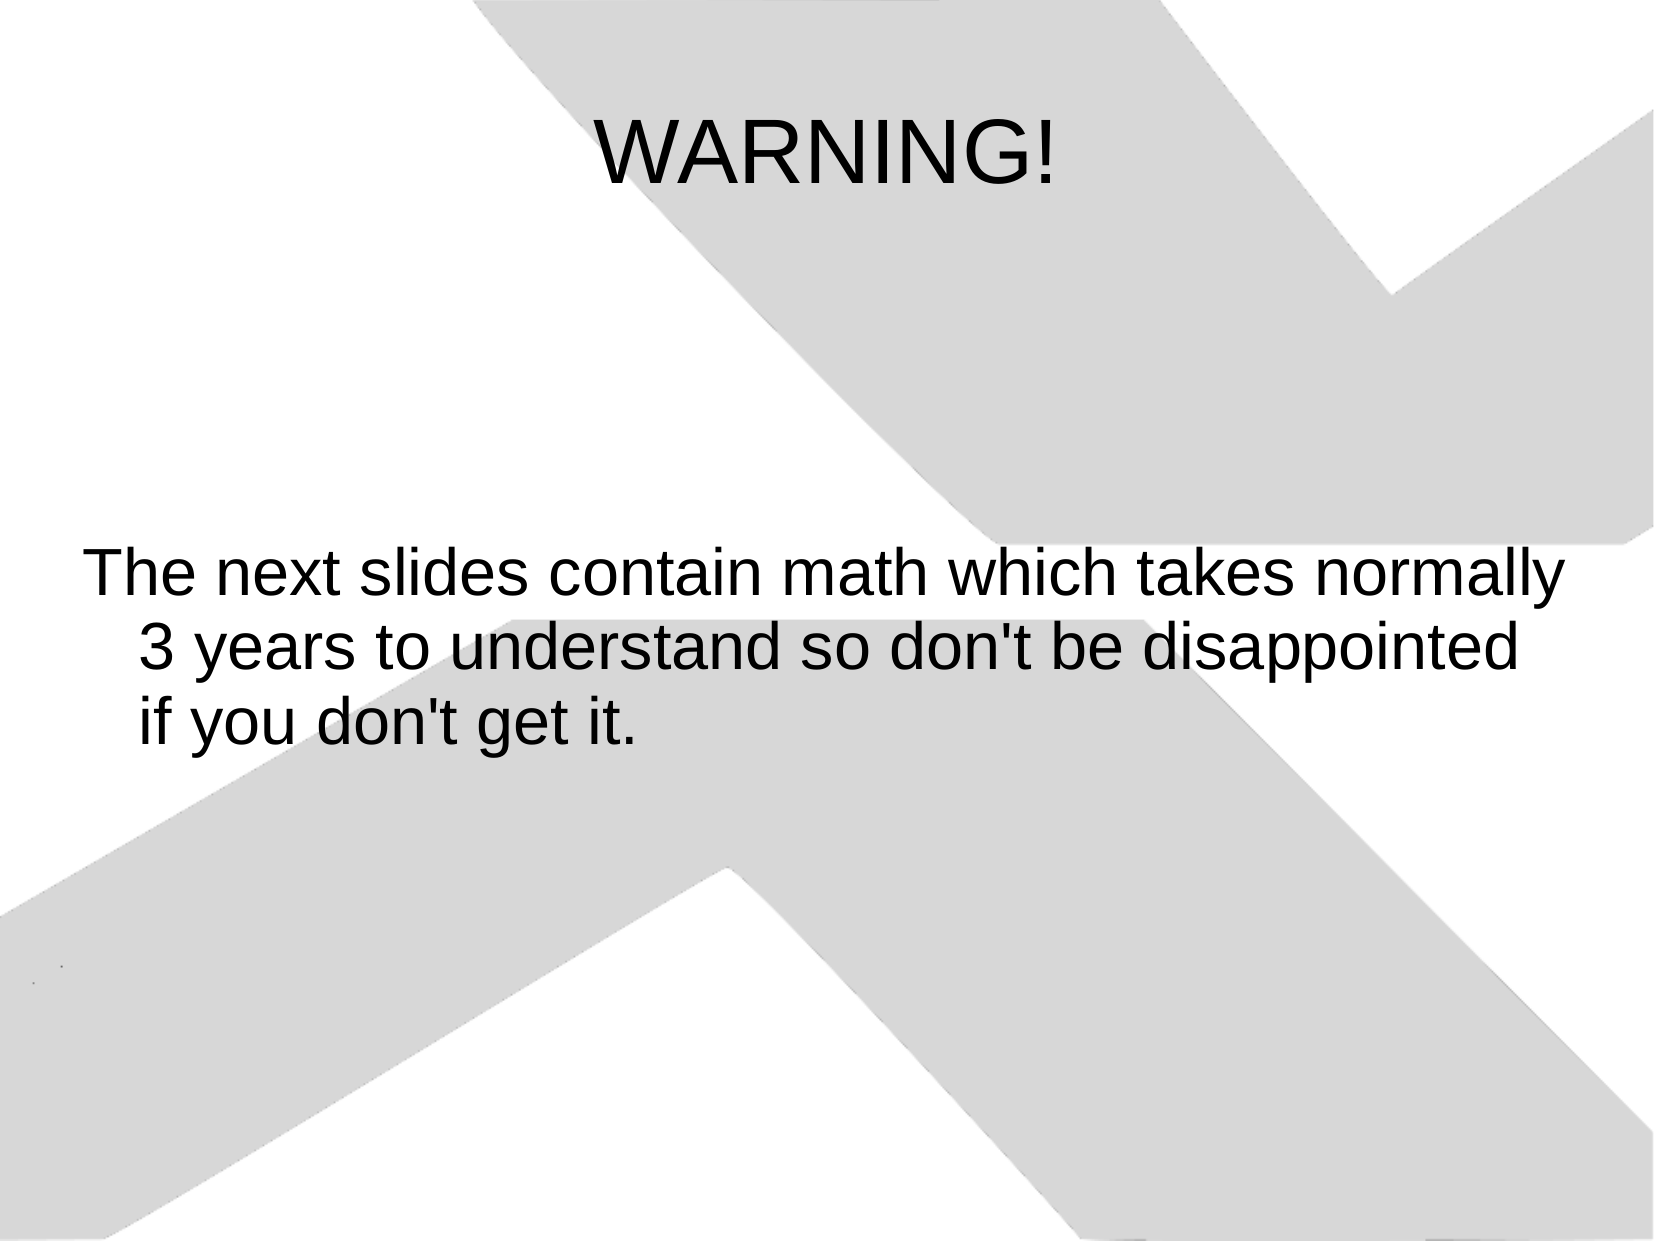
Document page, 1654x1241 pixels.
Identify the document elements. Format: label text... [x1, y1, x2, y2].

list The next slides contain math which takes normally 3 years to understand so don't be disappointed if you don't get it. [82, 236, 1571, 1055]
picture [0, 0, 1654, 1241]
title WARNING! [82, 49, 1571, 236]
